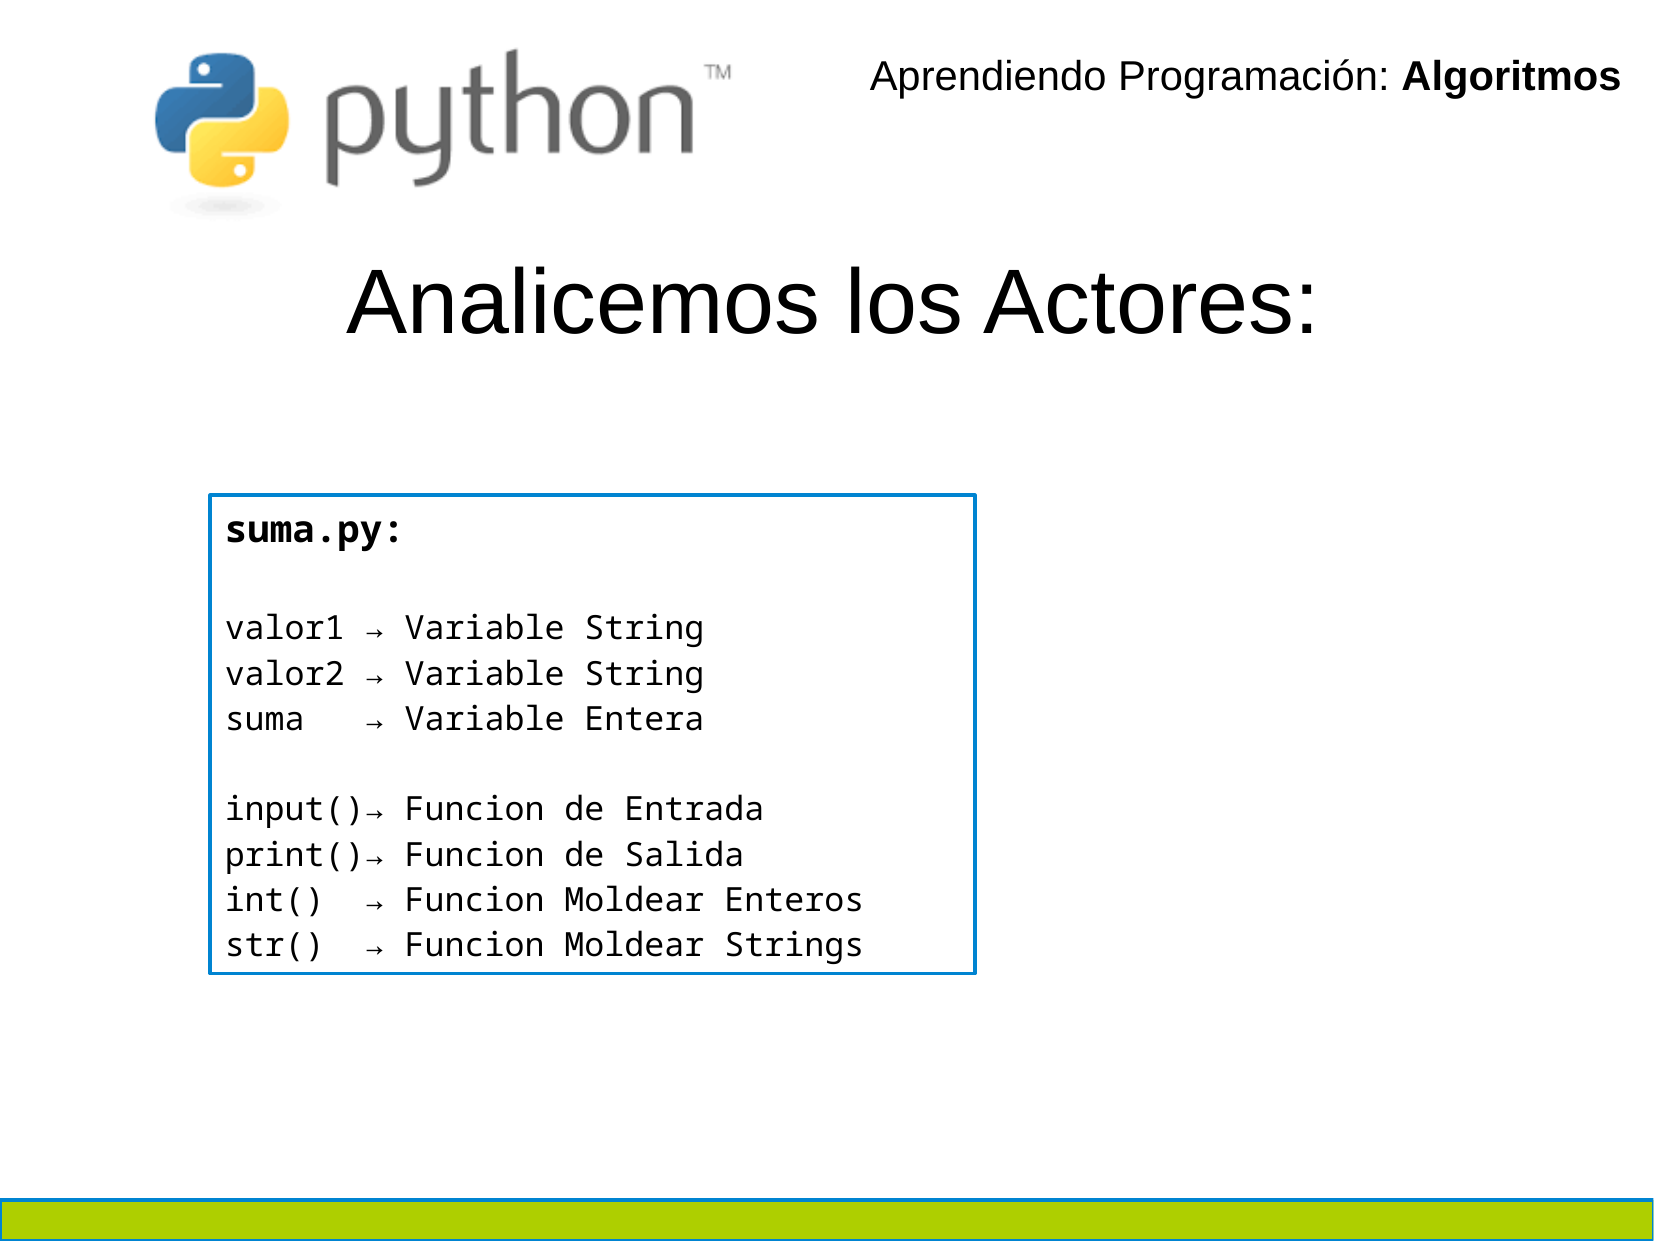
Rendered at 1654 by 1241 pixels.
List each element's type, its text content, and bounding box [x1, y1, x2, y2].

text_box suma.py: valor1 → Variable String valor2 → Variable String suma → Variable Entera input()→ Funcion de Entrada print()→ Funcion de Salida int() → Funcion Moldear Enteros str() → Funcion Moldear Strings [210, 495, 976, 891]
picture [60, 14, 787, 259]
text_box [0, 1200, 1654, 1241]
text_box Aprendiendo Programación: Algoritmos [855, 45, 1651, 121]
title Analicemos los Actores: [90, 197, 1579, 406]
